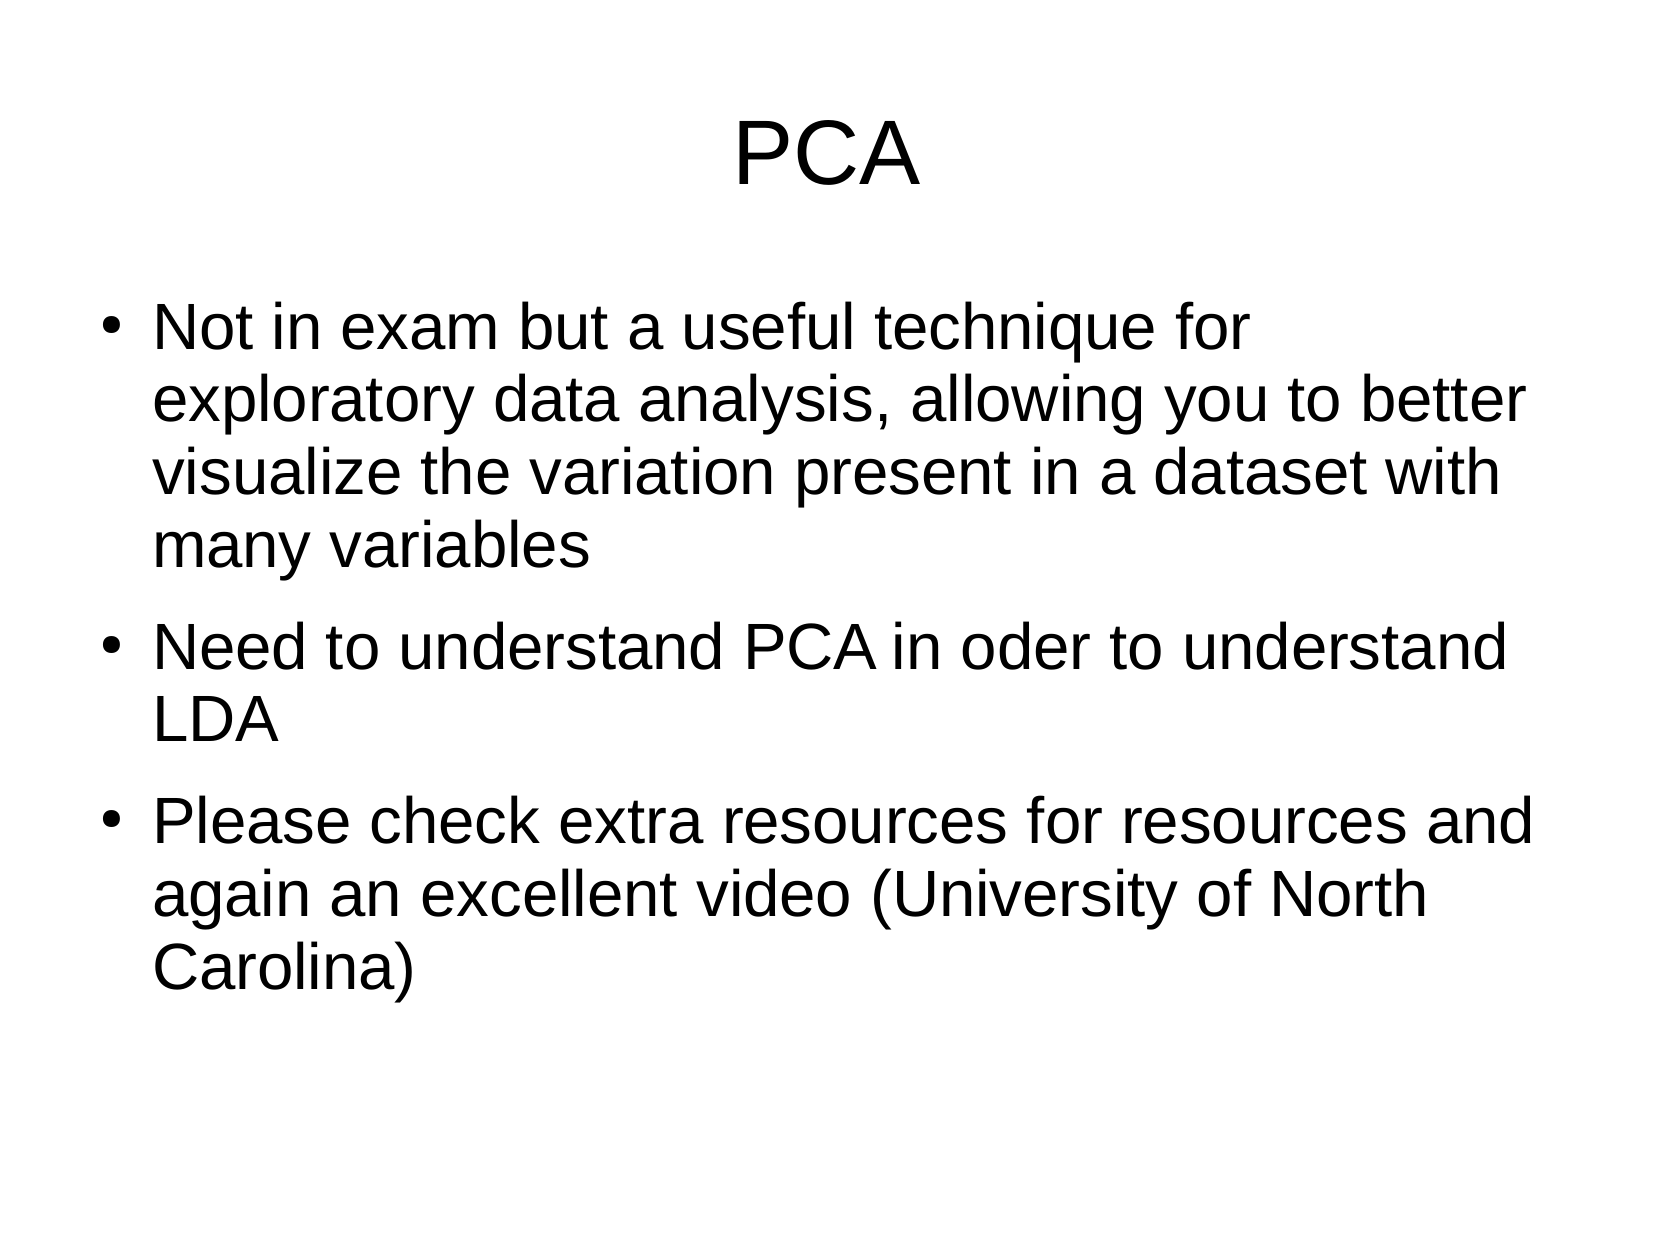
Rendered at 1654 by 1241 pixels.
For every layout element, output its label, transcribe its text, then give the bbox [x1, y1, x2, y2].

list Not in exam but a useful technique for exploratory data analysis, allowing you to better visualize the variation present in a dataset with many variables Need to understand PCA in oder to understand LDA Please check extra resources for resources and again an excellent video (University of North Carolina) [82, 290, 1571, 1010]
title PCA [82, 49, 1571, 257]
